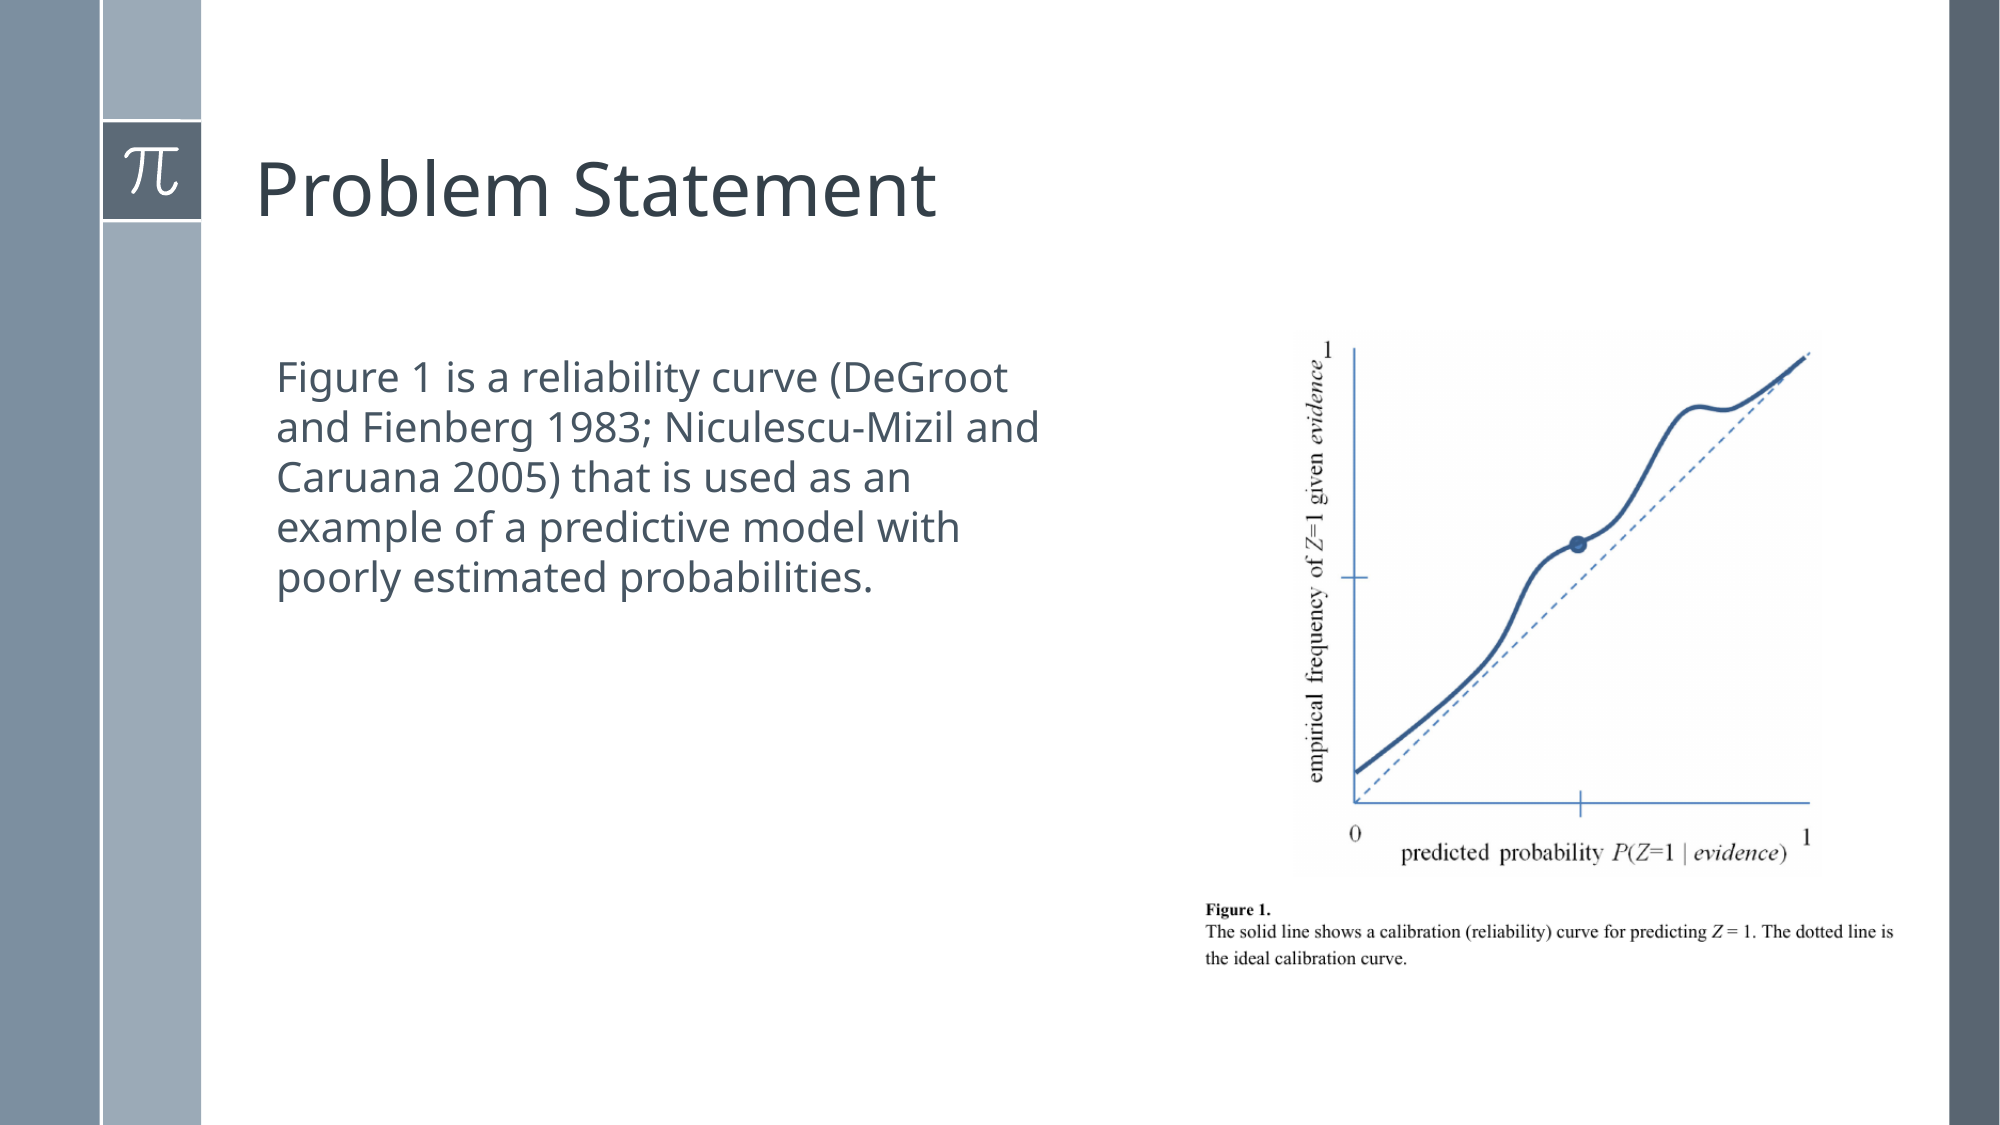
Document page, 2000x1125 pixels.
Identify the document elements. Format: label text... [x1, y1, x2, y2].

text_box Figure 1 is a reliability curve (DeGroot and Fienberg 1983; Niculescu-Mizil and Caruana 2005) that is used as an example of a predictive model with poorly estimated probabilities. [261, 262, 1096, 1013]
picture [1199, 329, 1906, 976]
text_box Problem Statement [240, 36, 1845, 240]
